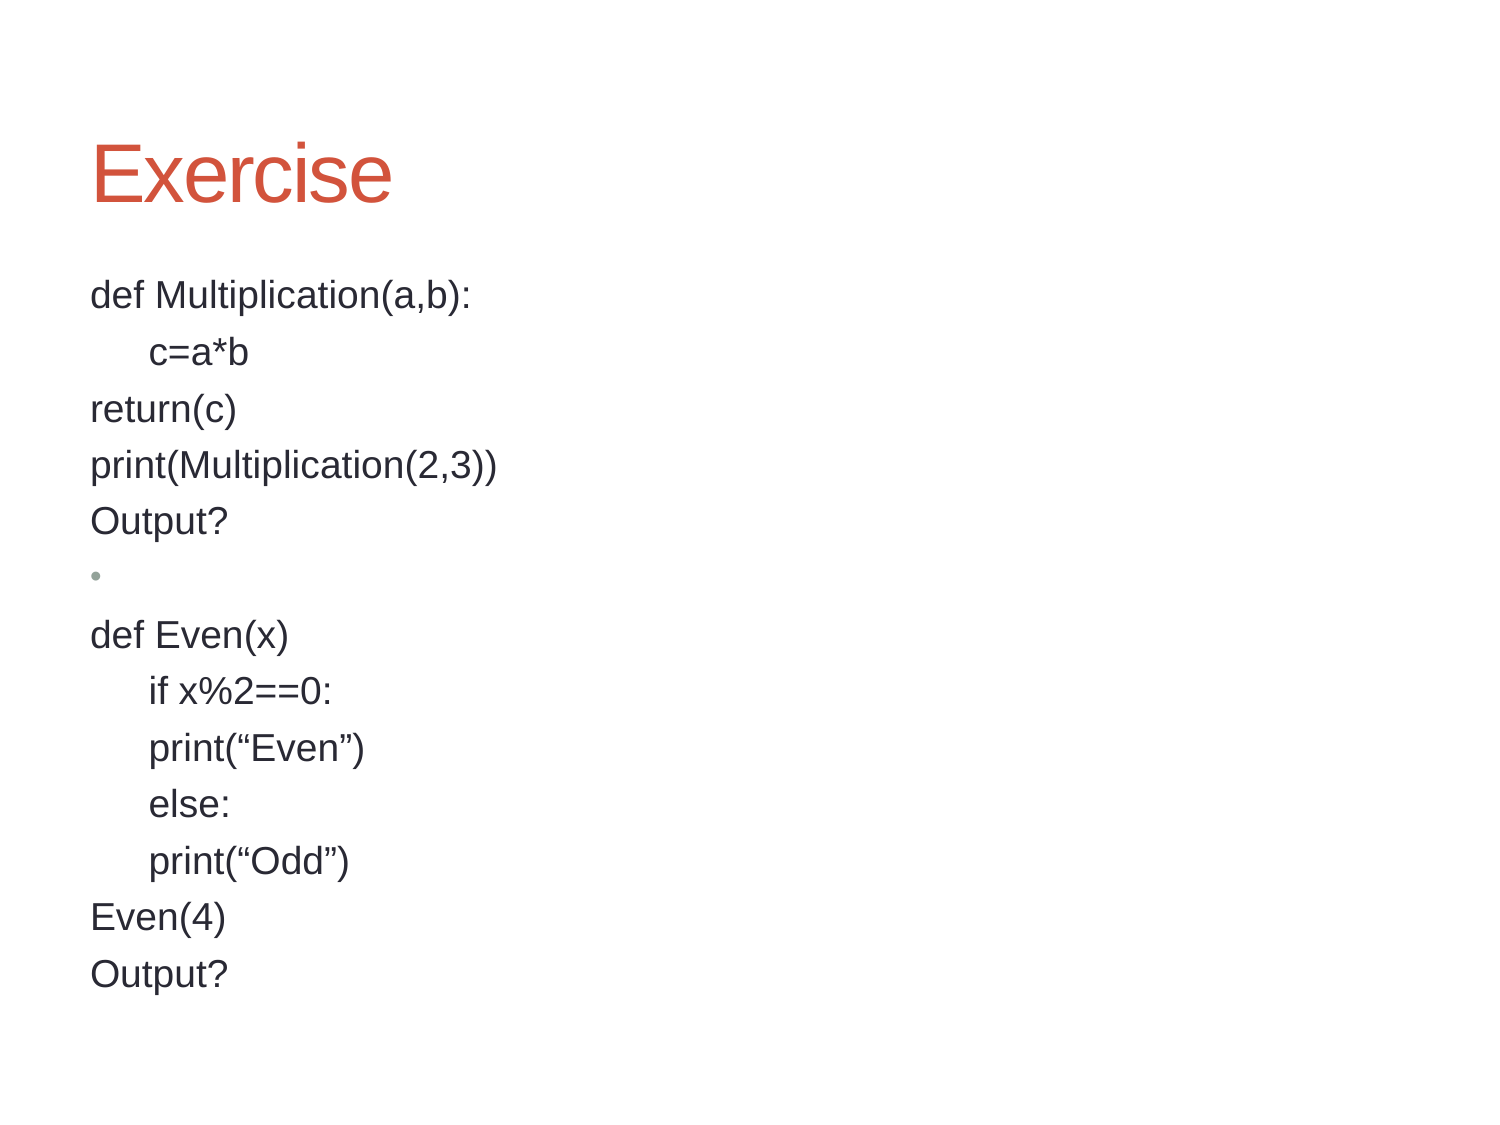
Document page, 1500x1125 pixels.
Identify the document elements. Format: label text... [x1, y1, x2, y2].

title Exercise [75, 87, 1426, 251]
list def Multiplication(a,b): c=a*b return(c) print(Multiplication(2,3)) Output? def Even(x) if x%2==0: print(“Even”) else: print(“Odd”) Even(4) Output? [75, 262, 1426, 1063]
